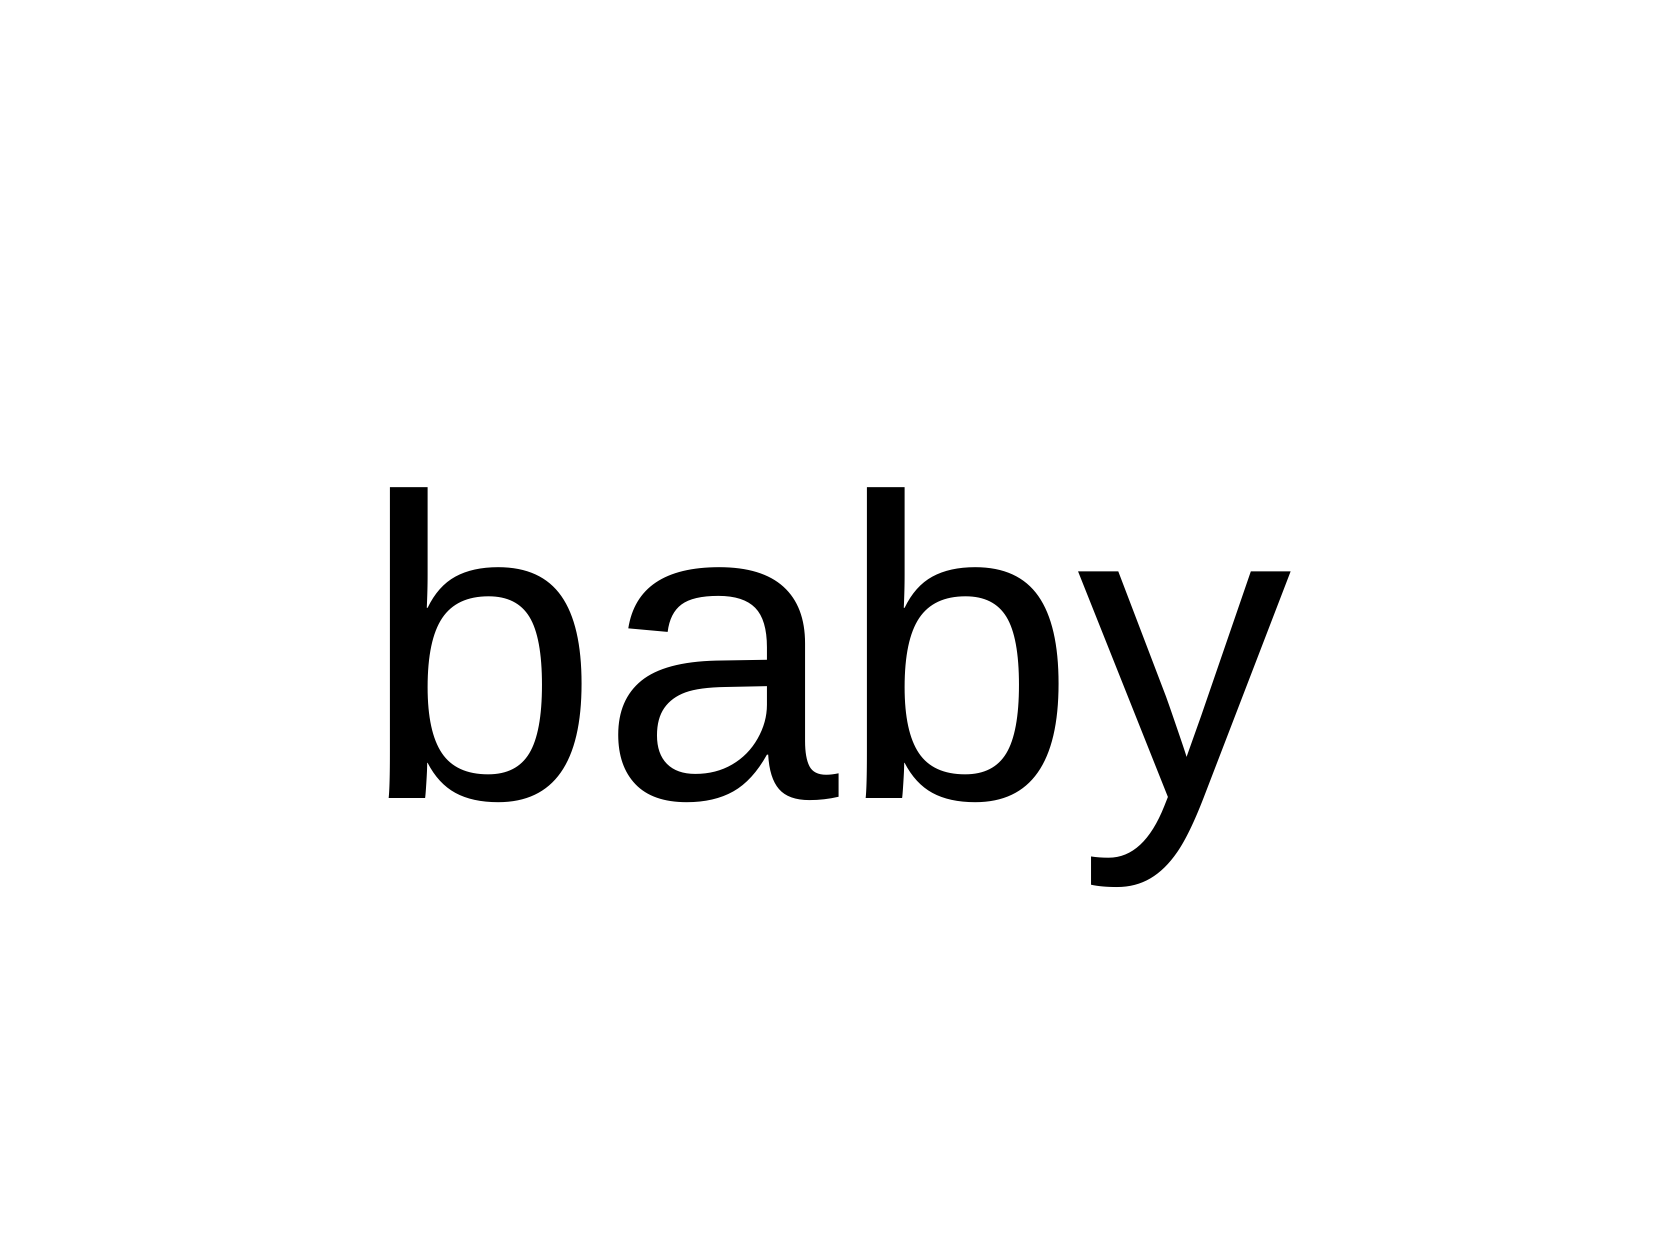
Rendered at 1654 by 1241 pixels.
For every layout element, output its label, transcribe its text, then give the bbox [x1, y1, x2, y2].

subtitle baby [82, 290, 1571, 1010]
